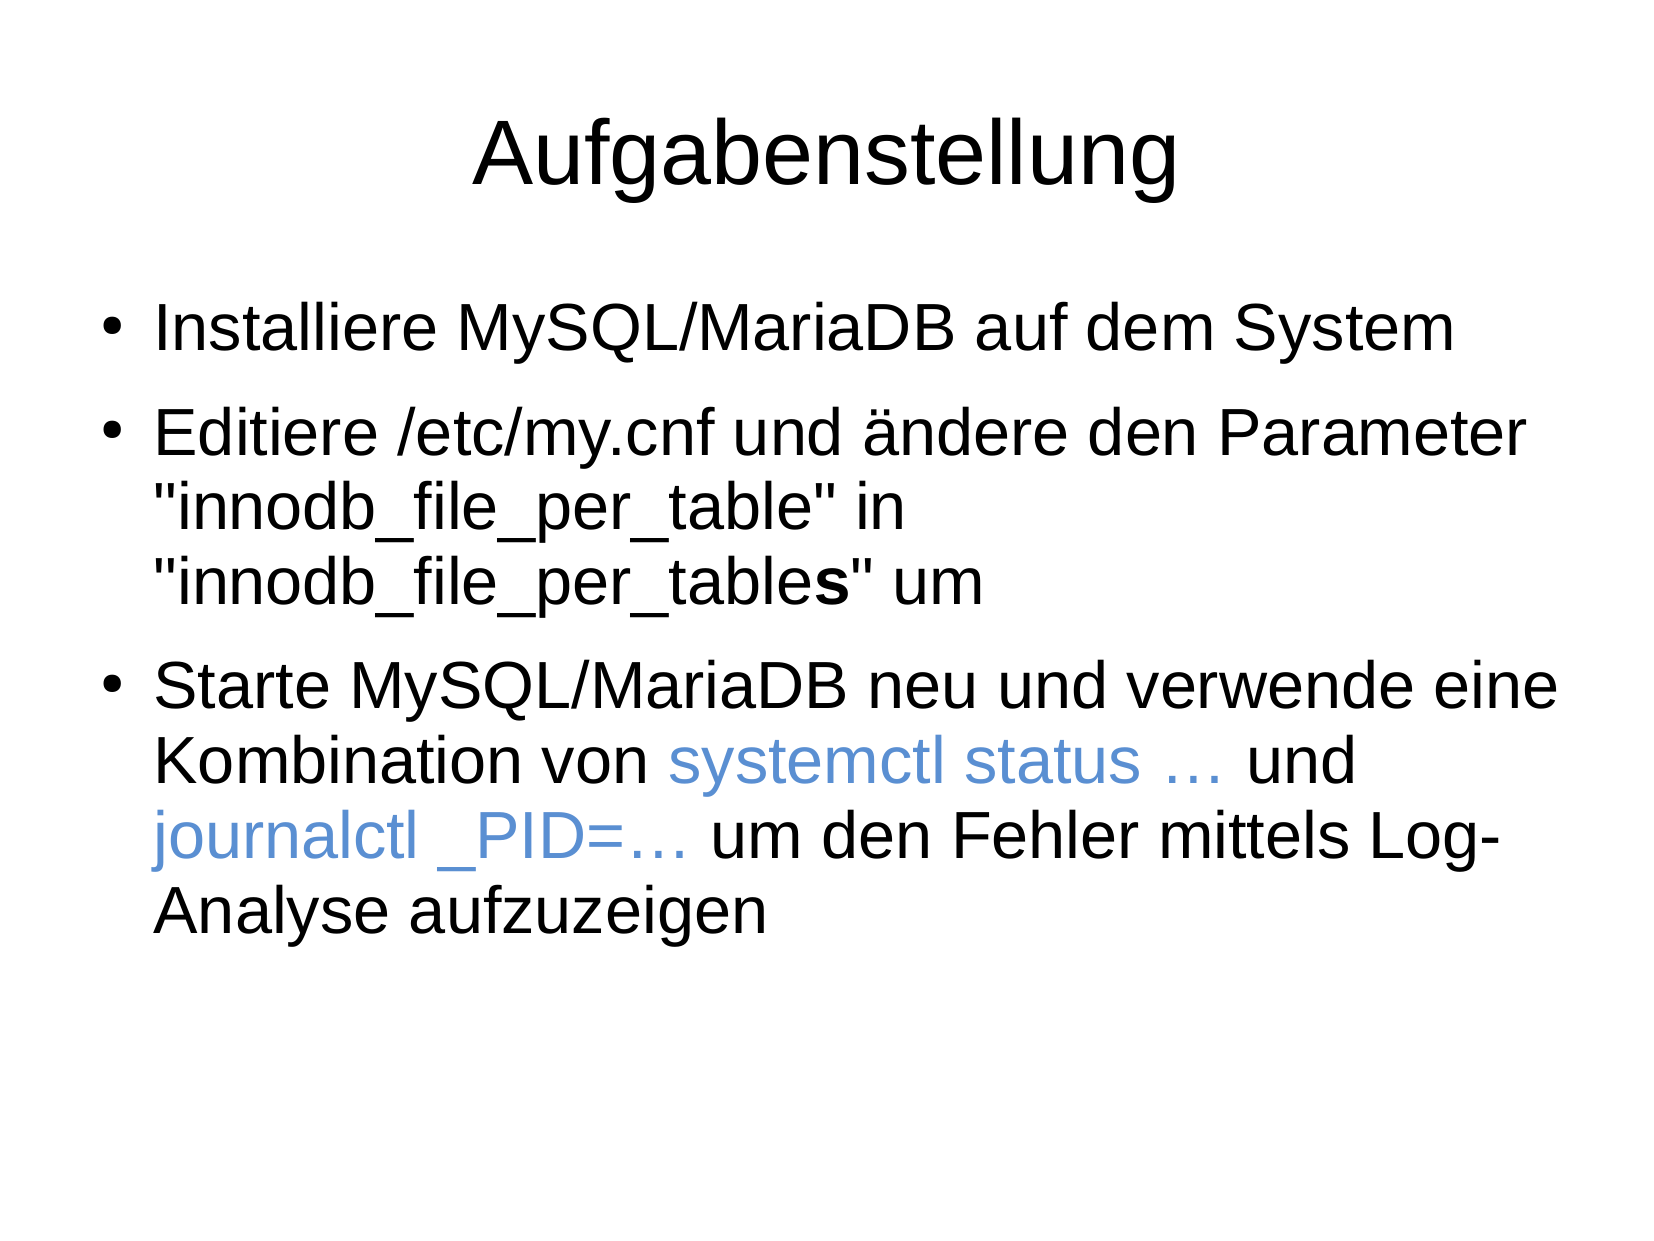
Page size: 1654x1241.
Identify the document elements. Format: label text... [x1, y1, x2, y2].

title Aufgabenstellung [82, 49, 1571, 257]
list Installiere MySQL/MariaDB auf dem System Editiere /etc/my.cnf und ändere den Parameter "innodb_file_per_table" in "innodb_file_per_tables" um Starte MySQL/MariaDB neu und verwende eine Kombination von systemctl status … und journalctl _PID=… um den Fehler mittels Log-Analyse aufzuzeigen [82, 290, 1571, 1010]
